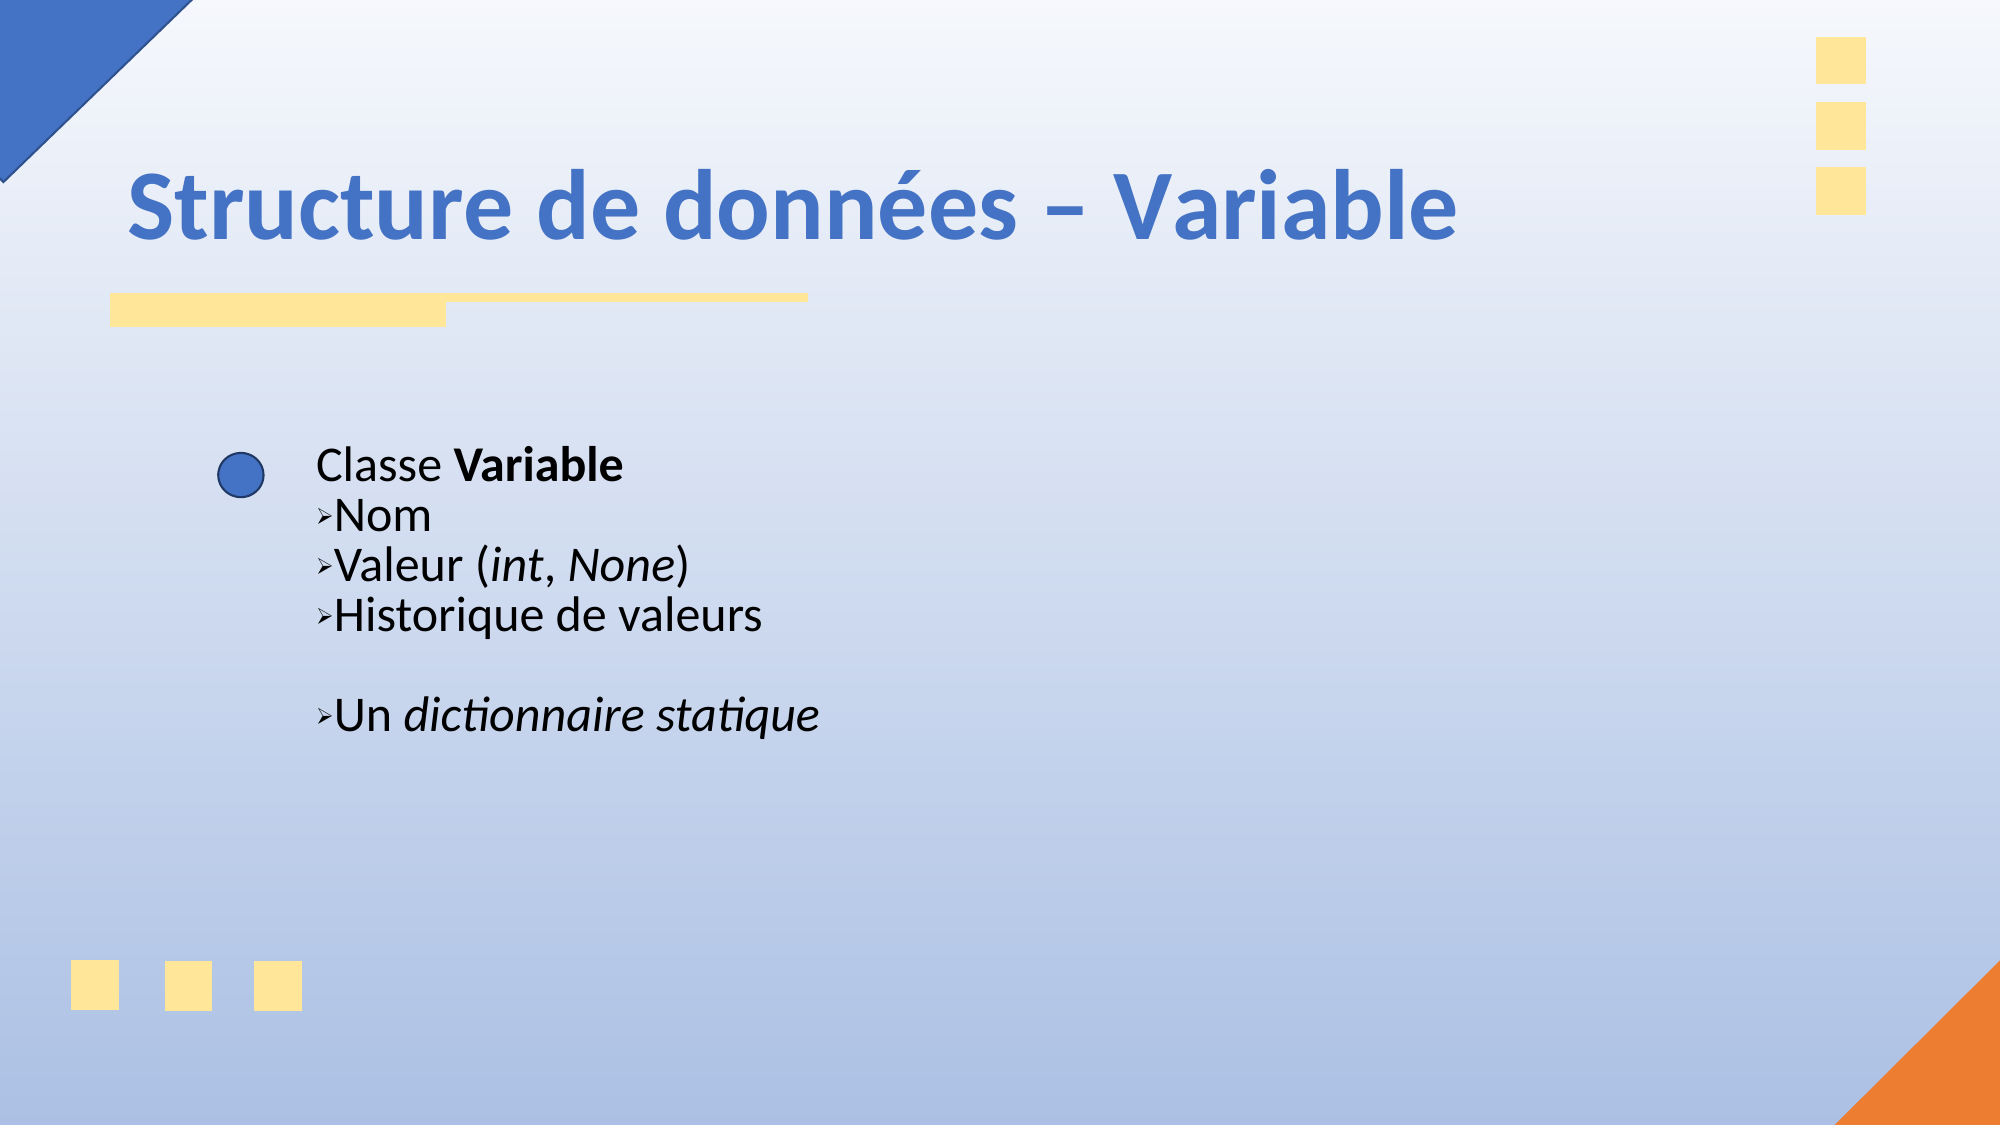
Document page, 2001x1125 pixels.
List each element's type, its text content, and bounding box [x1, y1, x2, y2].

text_box Structure de données – Variable [112, 157, 1913, 293]
text_box [1836, 961, 2000, 1125]
text_box [166, 962, 211, 1010]
text_box [1817, 103, 1865, 149]
text_box [0, 0, 192, 183]
text_box Classe Variable Nom Valeur (int, None) Historique de valeurs Un dictionnaire statique [301, 436, 1054, 812]
text_box [218, 452, 264, 498]
text_box [255, 962, 301, 1010]
text_box [1817, 38, 1865, 83]
text_box [111, 294, 807, 326]
text_box [72, 961, 118, 1009]
